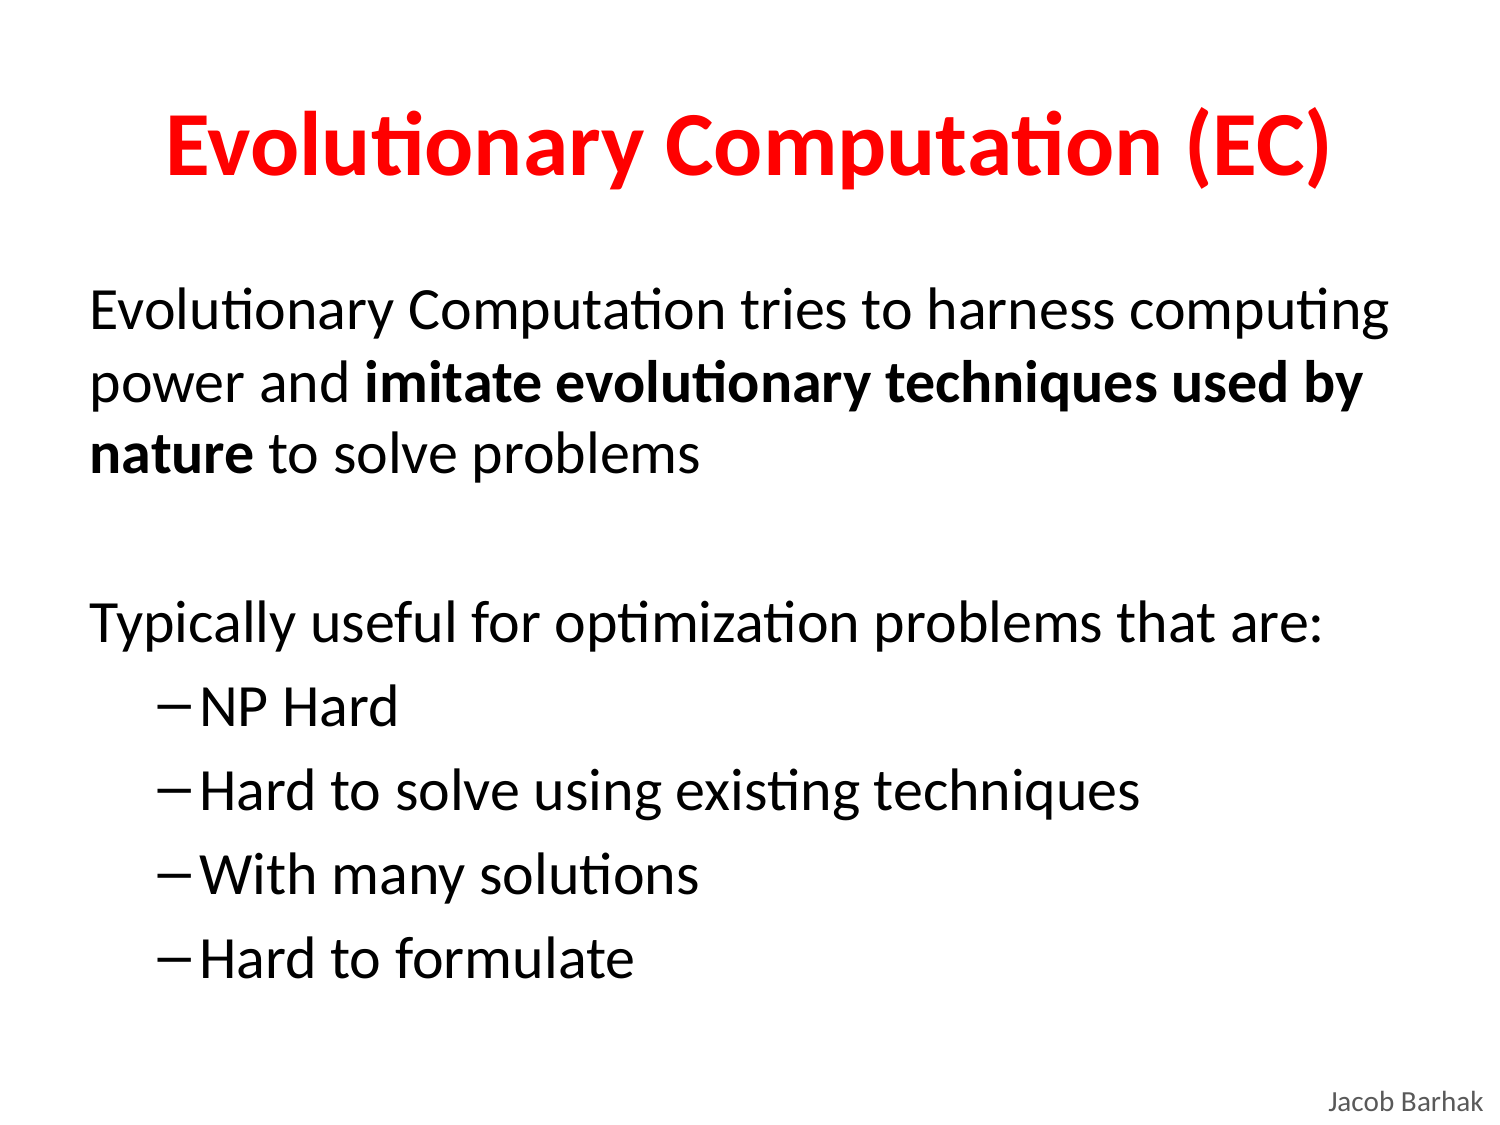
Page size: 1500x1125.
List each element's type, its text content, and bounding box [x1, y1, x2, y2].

text_box Evolutionary Computation tries to harness computing power and imitate evolutionary techniques used by nature to solve problems Typically useful for optimization problems that are: NP Hard Hard to solve using existing techniques With many solutions Hard to formulate [75, 262, 1425, 1005]
text_box Evolutionary Computation (EC) [75, 45, 1425, 233]
